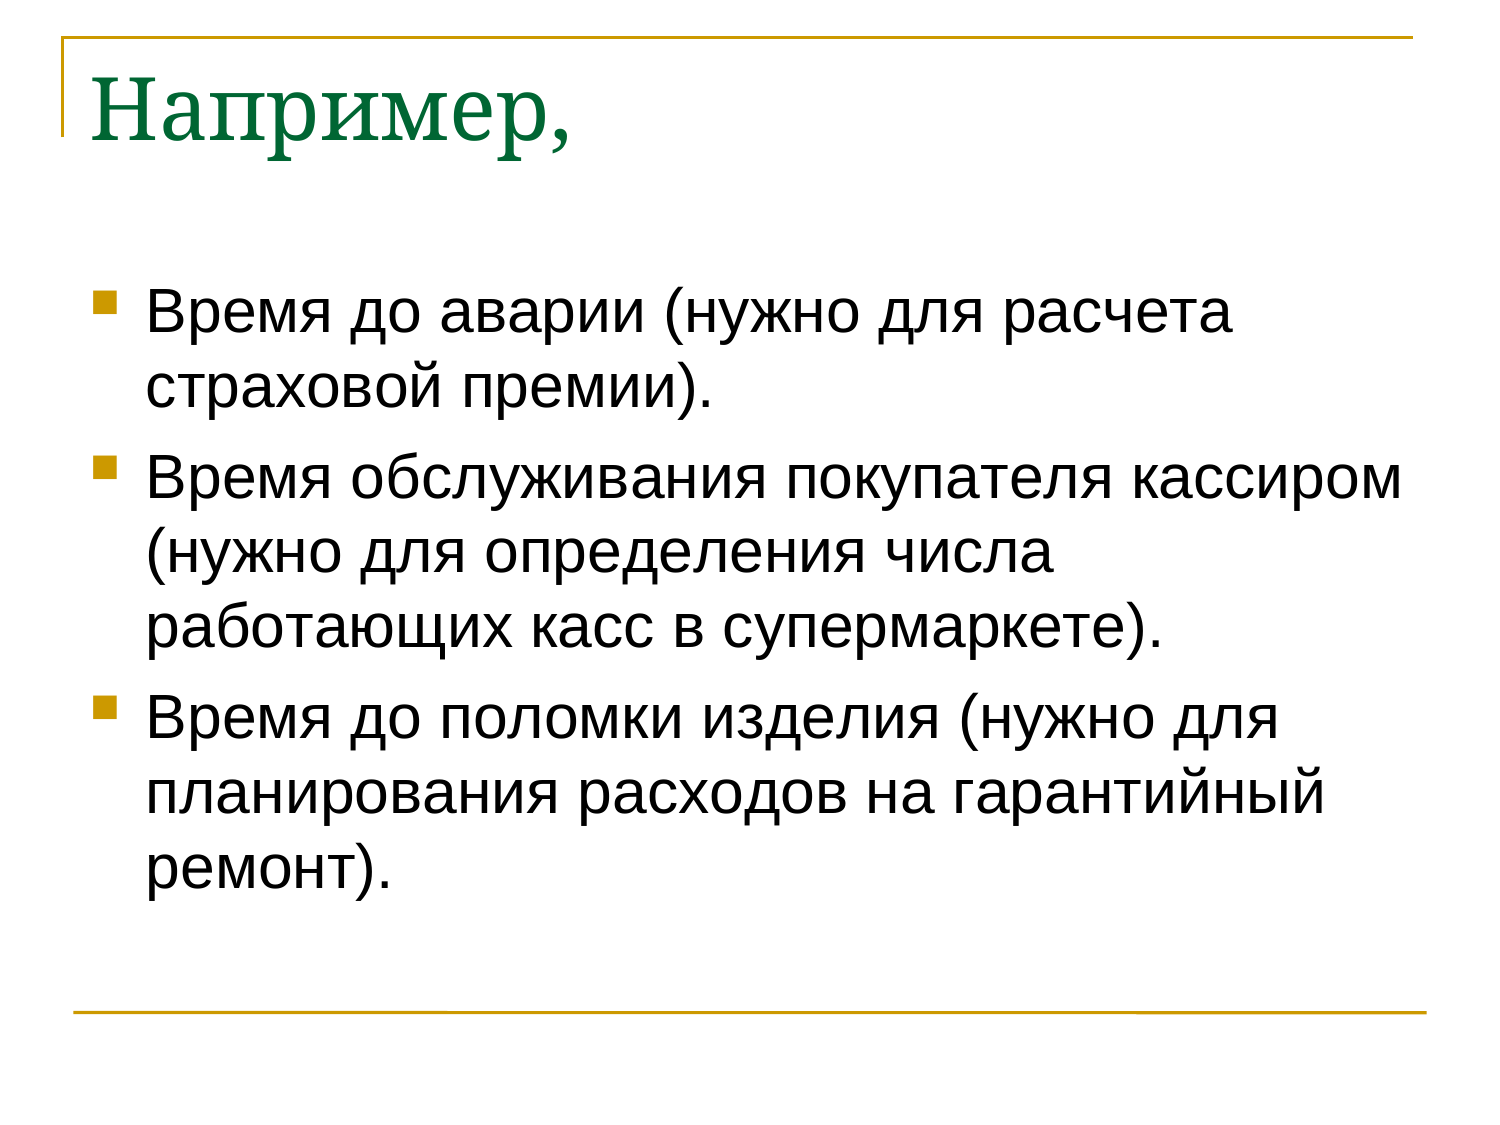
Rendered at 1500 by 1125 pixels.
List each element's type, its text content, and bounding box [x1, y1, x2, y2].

title Например, [75, 45, 1426, 233]
list Время до аварии (нужно для расчета страховой премии). Время обслуживания покупателя кассиром (нужно для определения числа работающих касс в супермаркете). Время до поломки изделия (нужно для планирования расходов на гарантийный ремонт). [75, 262, 1426, 1006]
